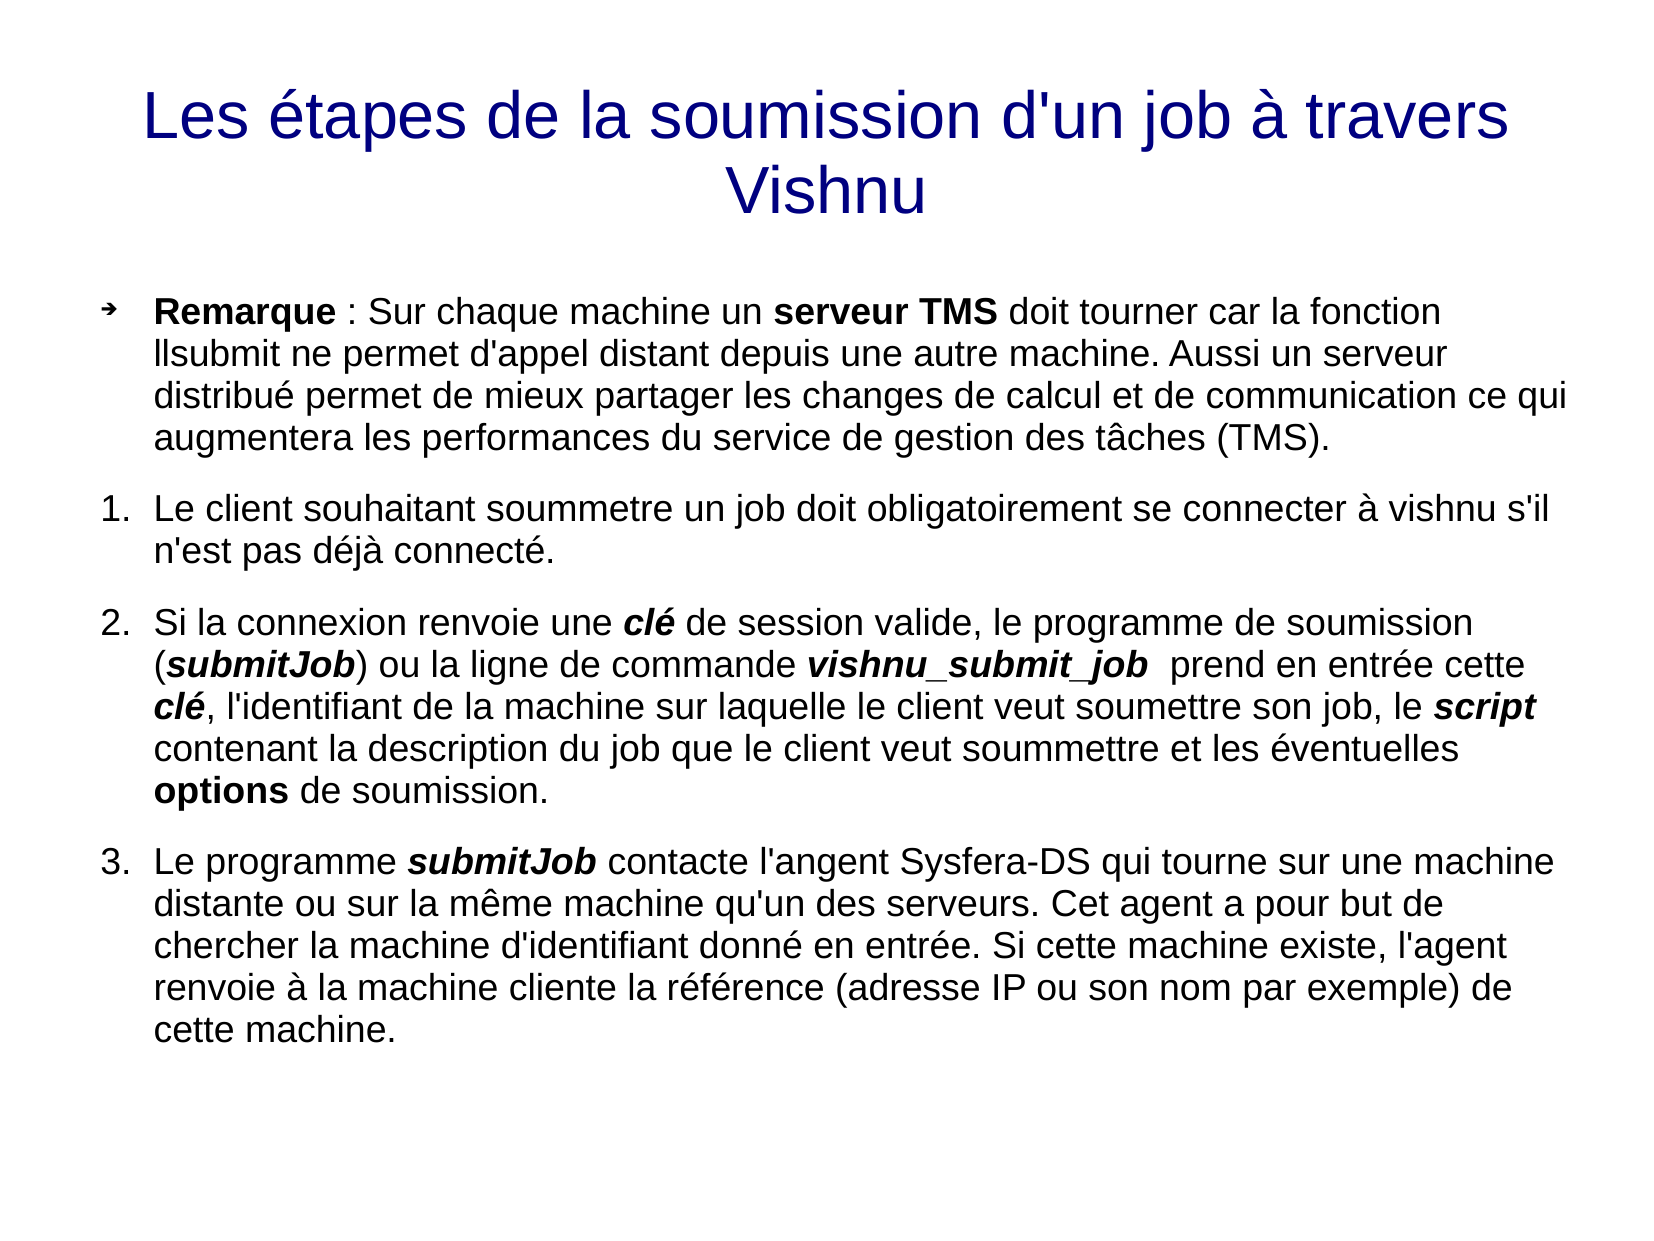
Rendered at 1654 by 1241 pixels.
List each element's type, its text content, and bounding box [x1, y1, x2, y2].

title Les étapes de la soumission d'un job à travers Vishnu [82, 56, 1571, 250]
list Remarque : Sur chaque machine un serveur TMS doit tourner car la fonction llsubmit ne permet d'appel distant depuis une autre machine. Aussi un serveur distribué permet de mieux partager les changes de calcul et de communication ce qui augmentera les performances du service de gestion des tâches (TMS). Le client souhaitant soummetre un job doit obligatoirement se connecter à vishnu s'il n'est pas déjà connecté. Si la connexion renvoie une clé de session valide, le programme de soumission (submitJob) ou la ligne de commande vishnu_submit_job prend en entrée cette clé, l'identifiant de la machine sur laquelle le client veut soumettre son job, le script contenant la description du job que le client veut soummettre et les éventuelles options de soumission. Le programme submitJob contacte l'angent Sysfera-DS qui tourne sur une machine distante ou sur la même machine qu'un des serveurs. Cet agent a pour but de chercher la machine d'identifiant donné en entrée. Si cette machine existe, l'agent renvoie à la machine cliente la référence (adresse IP ou son nom par exemple) de cette machine. [82, 290, 1571, 1109]
